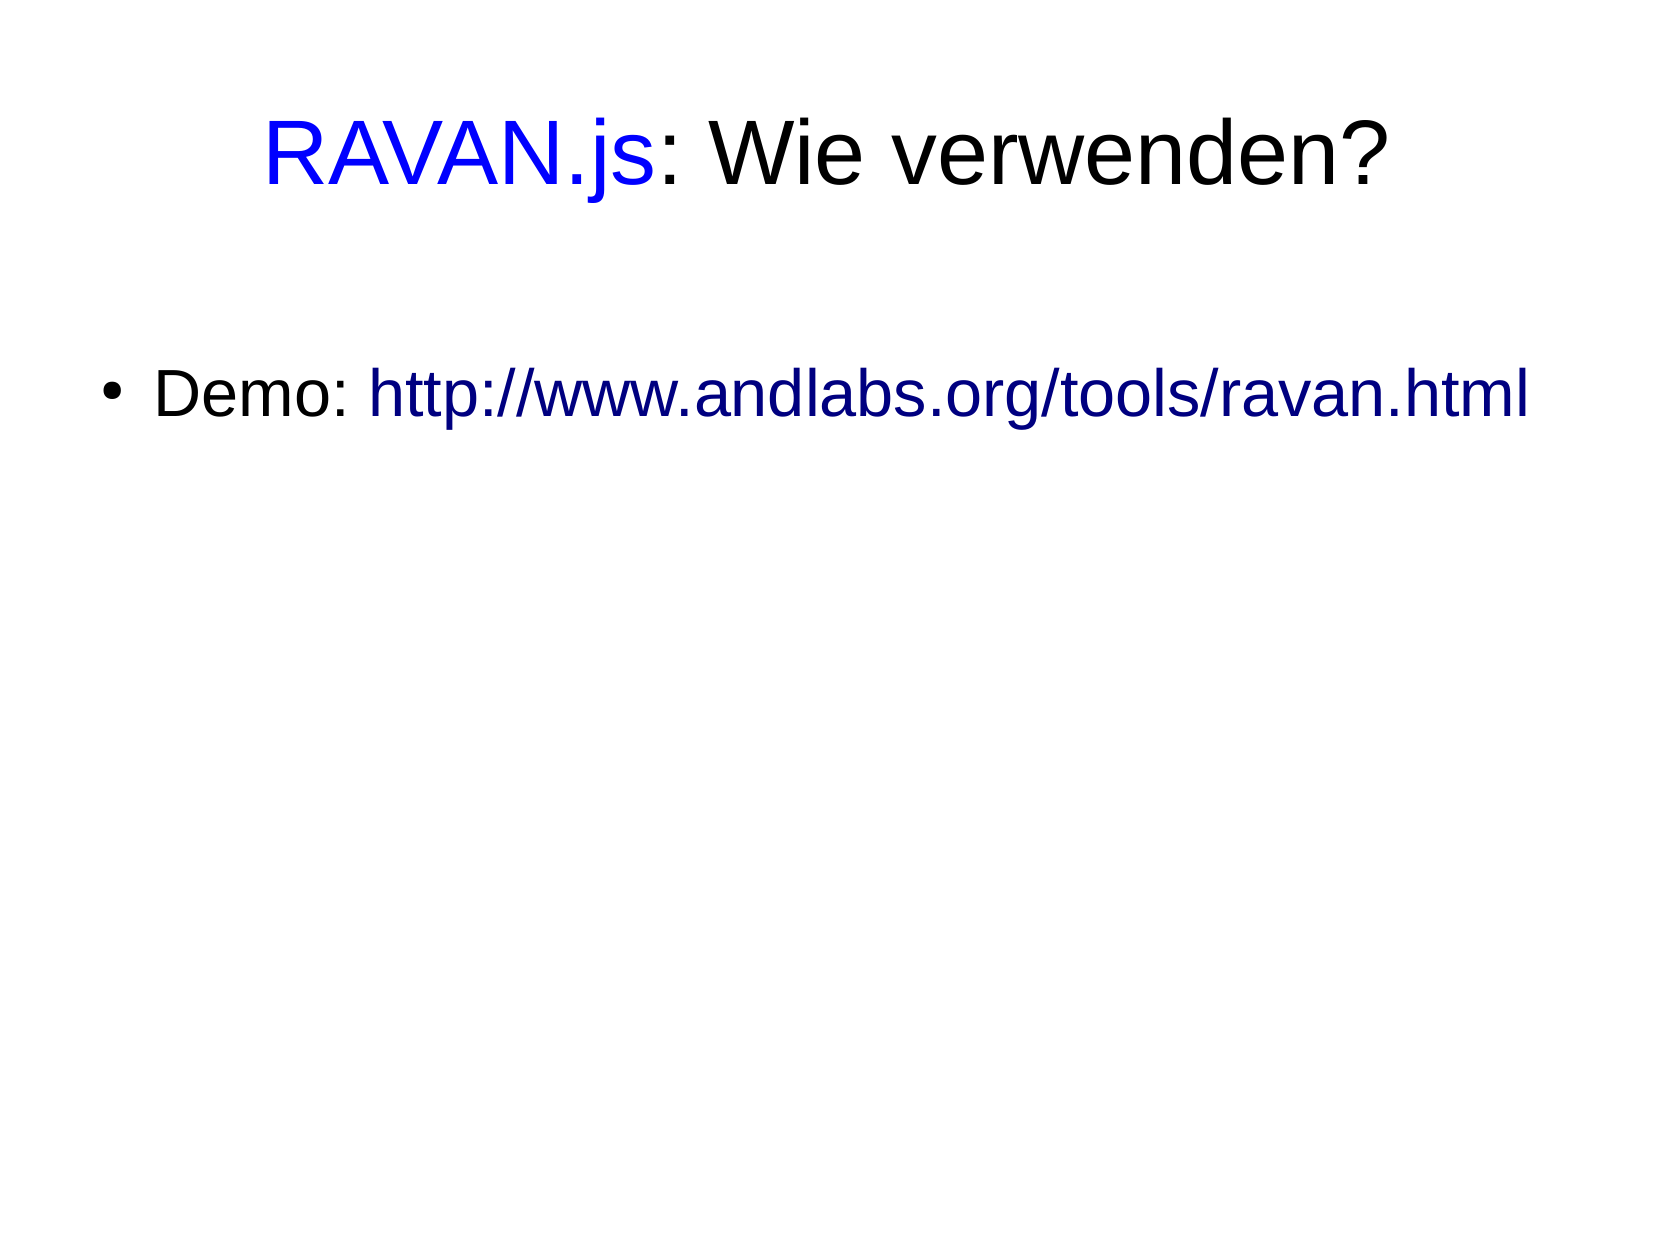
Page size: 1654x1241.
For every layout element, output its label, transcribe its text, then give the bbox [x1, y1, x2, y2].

title RAVAN.js: Wie verwenden? [82, 49, 1571, 257]
list Demo: http://www.andlabs.org/tools/ravan.html [82, 355, 1571, 1075]
